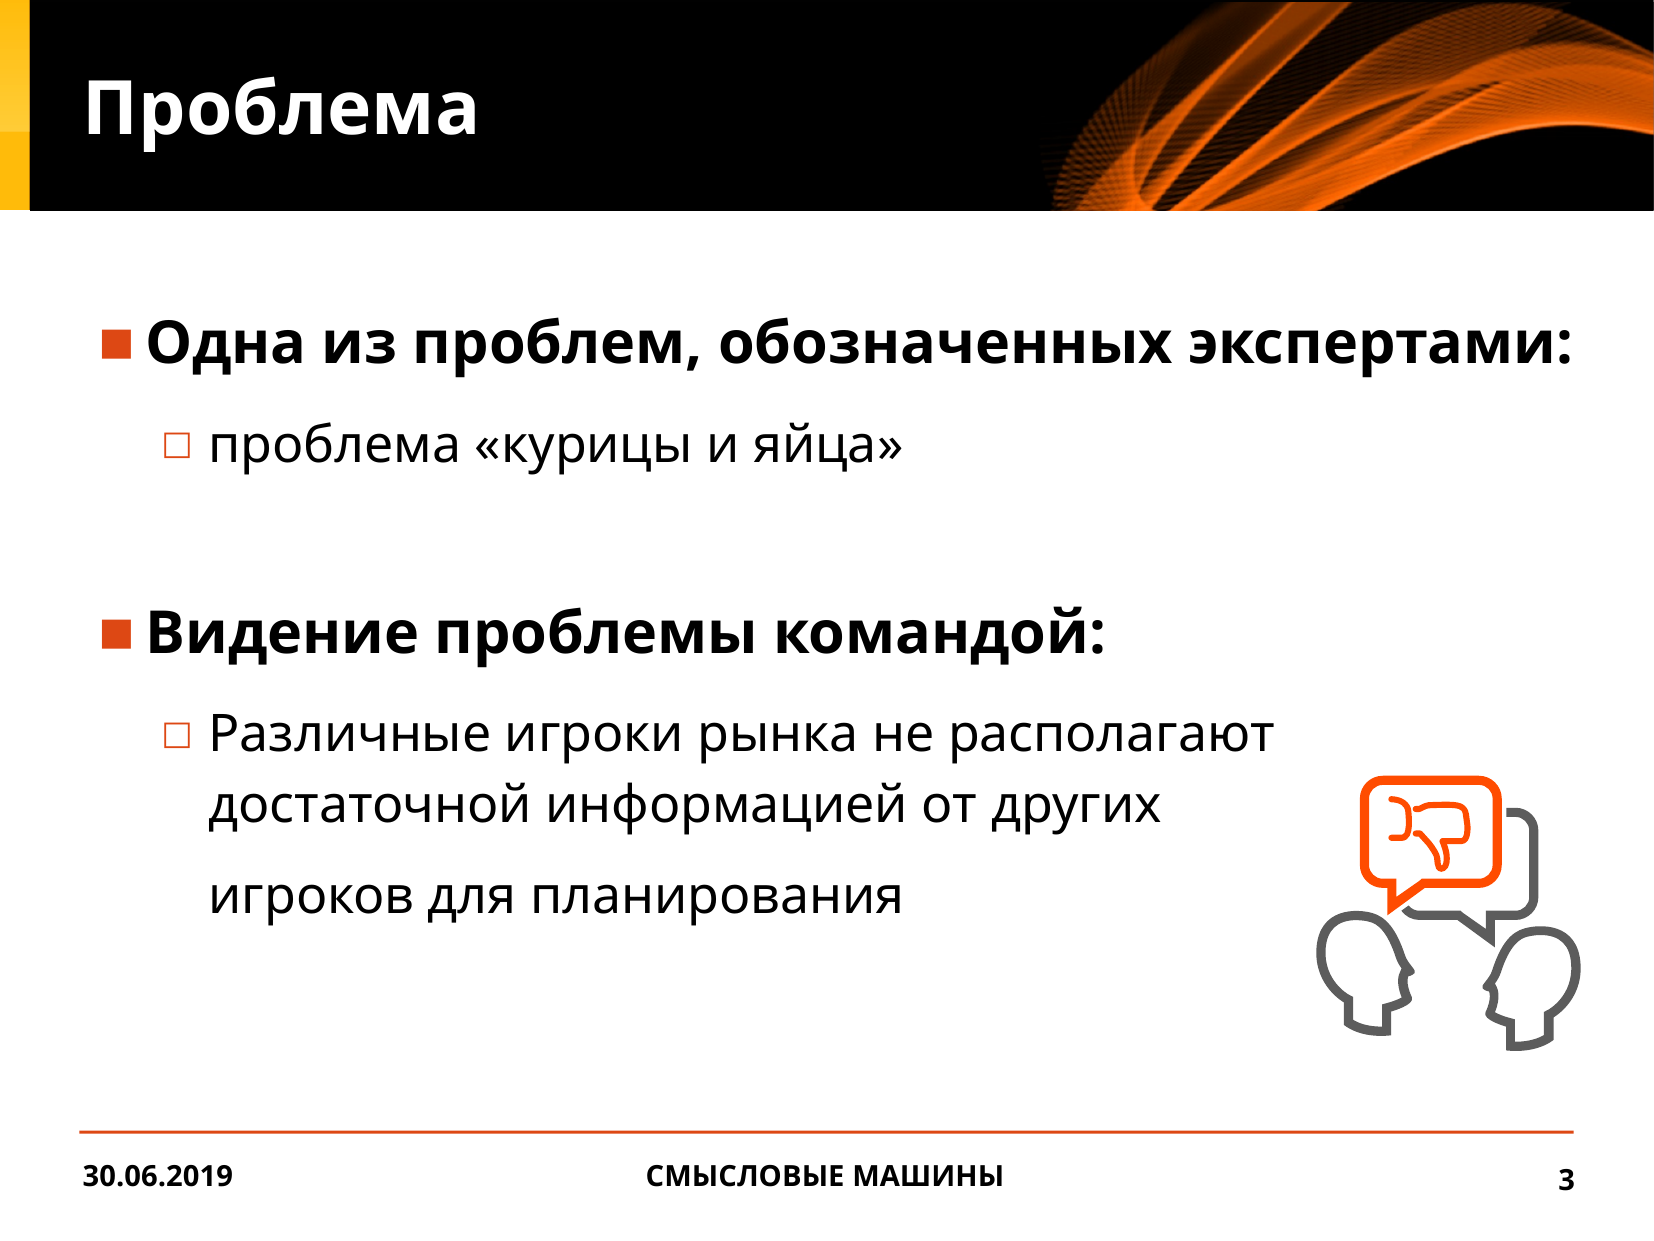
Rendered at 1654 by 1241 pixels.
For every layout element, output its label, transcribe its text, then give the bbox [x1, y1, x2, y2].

picture [1299, 767, 1595, 1063]
list Одна из проблем, обозначенных экспертами: проблема «курицы и яйца» Видение проблемы командой: Различные игроки рынка не располагают достаточной информацией от­ других игроков для планирования [82, 300, 1576, 1020]
title Проблема [82, 1, 1576, 209]
picture [0, 0, 1654, 211]
